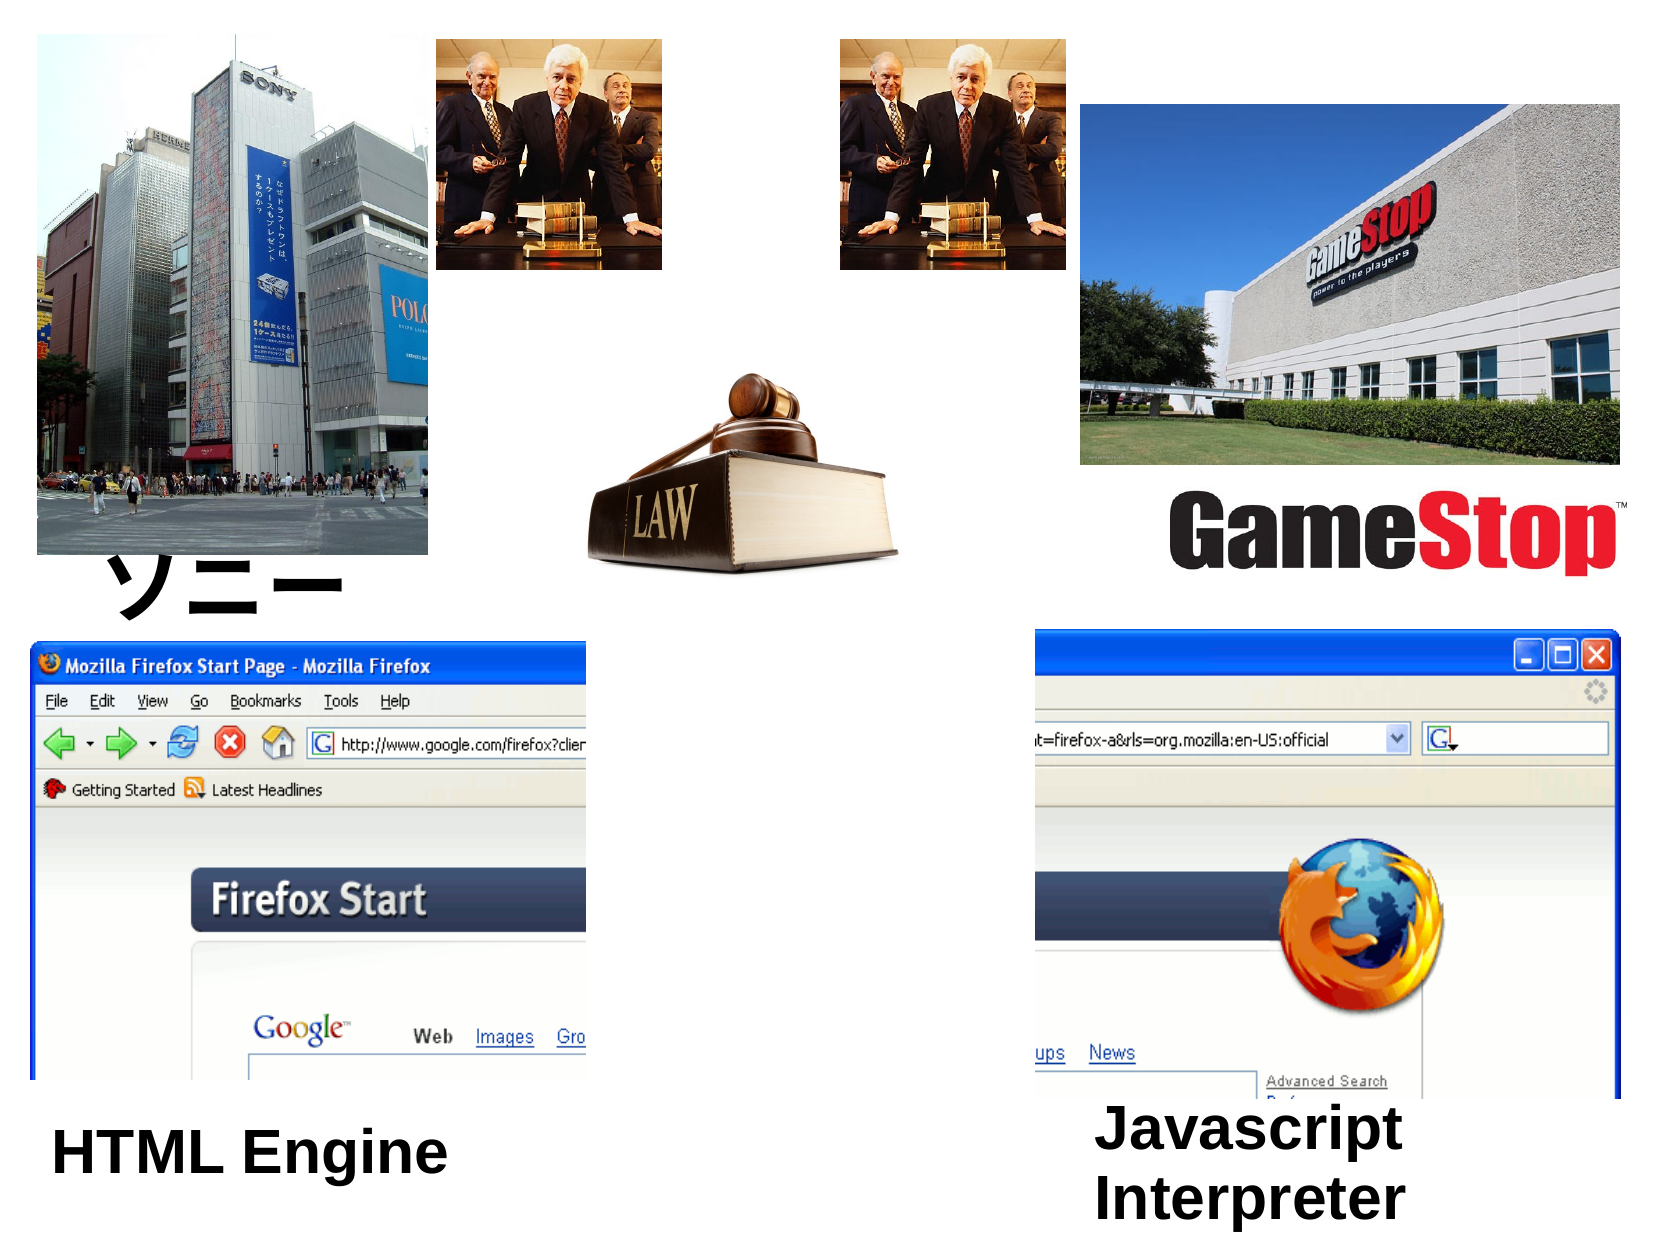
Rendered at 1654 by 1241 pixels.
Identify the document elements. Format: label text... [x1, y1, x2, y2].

picture [37, 34, 428, 556]
picture [570, 363, 911, 586]
text_box ソニー [85, 533, 376, 641]
picture [419, 291, 428, 297]
picture [840, 39, 1066, 271]
text_box HTML Engine [37, 1110, 466, 1195]
picture [30, 641, 586, 1081]
picture [1035, 104, 1627, 1099]
text_box Javascript Interpreter [1080, 1085, 1436, 1241]
picture [436, 39, 662, 271]
